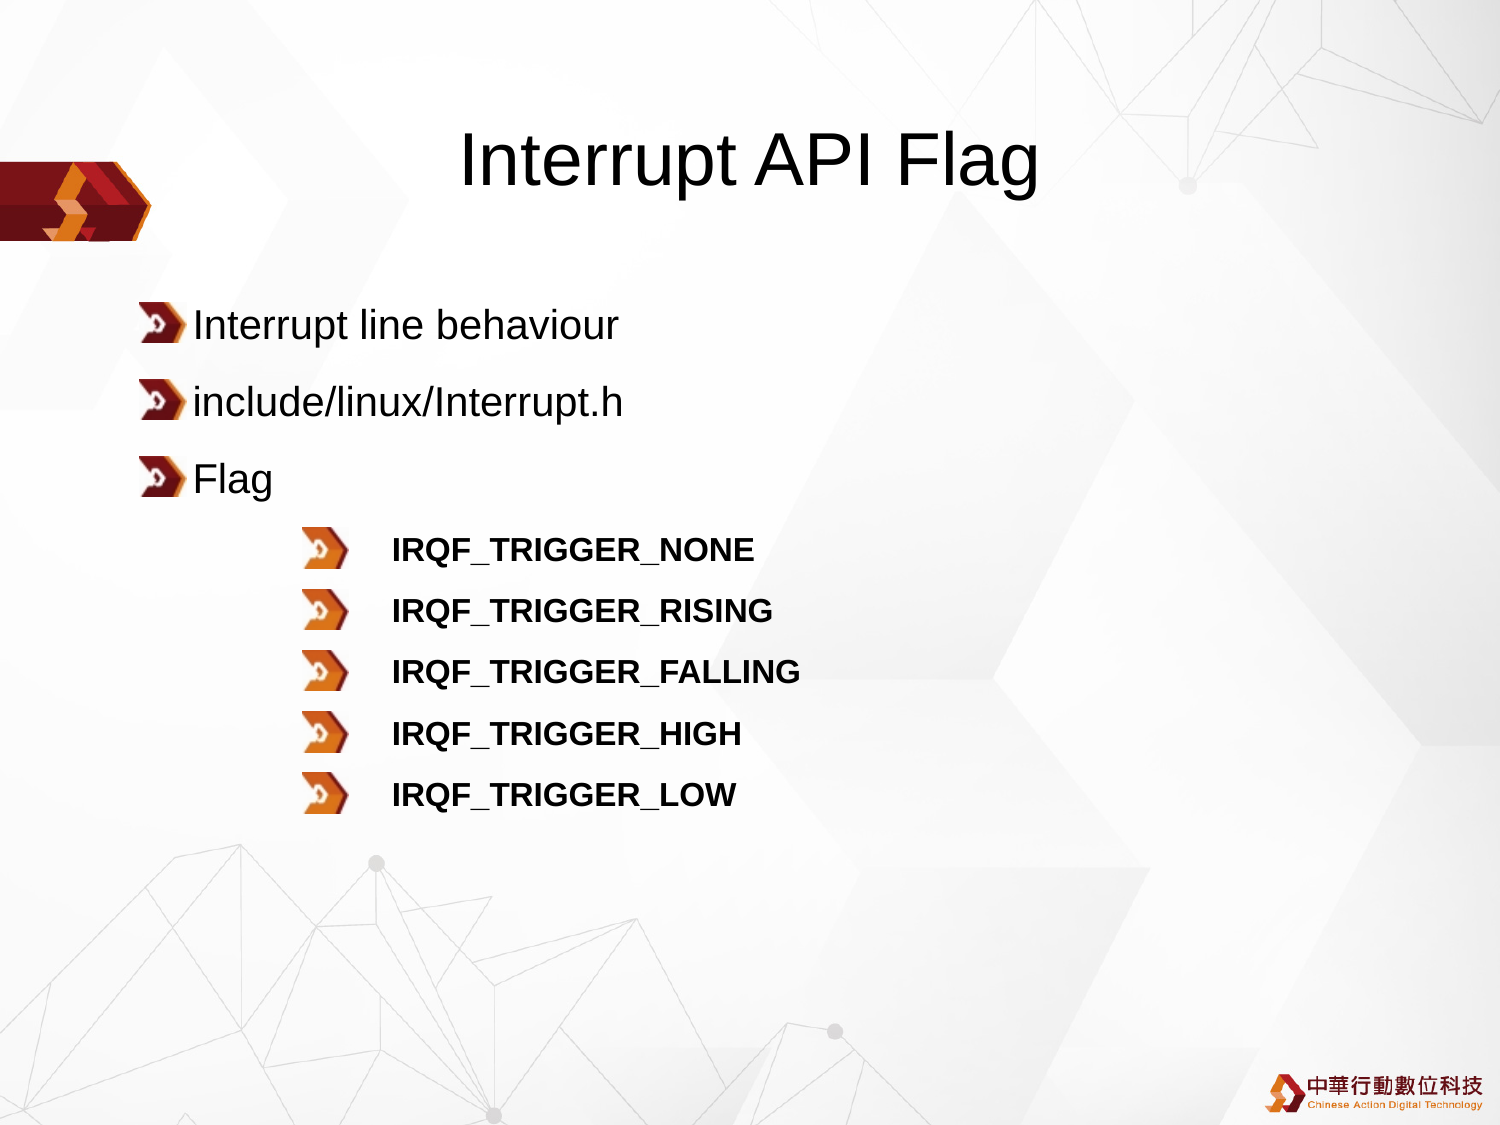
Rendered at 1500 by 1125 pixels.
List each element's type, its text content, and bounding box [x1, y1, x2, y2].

list Interrupt line behaviour include/linux/Interrupt.h Flag IRQF_TRIGGER_NONE IRQF_TRIGGER_RISING IRQF_TRIGGER_FALLING IRQF_TRIGGER_HIGH IRQF_TRIGGER_LOW [107, 290, 1425, 943]
title Interrupt API Flag [75, 72, 1426, 245]
picture [0, 0, 1500, 1125]
